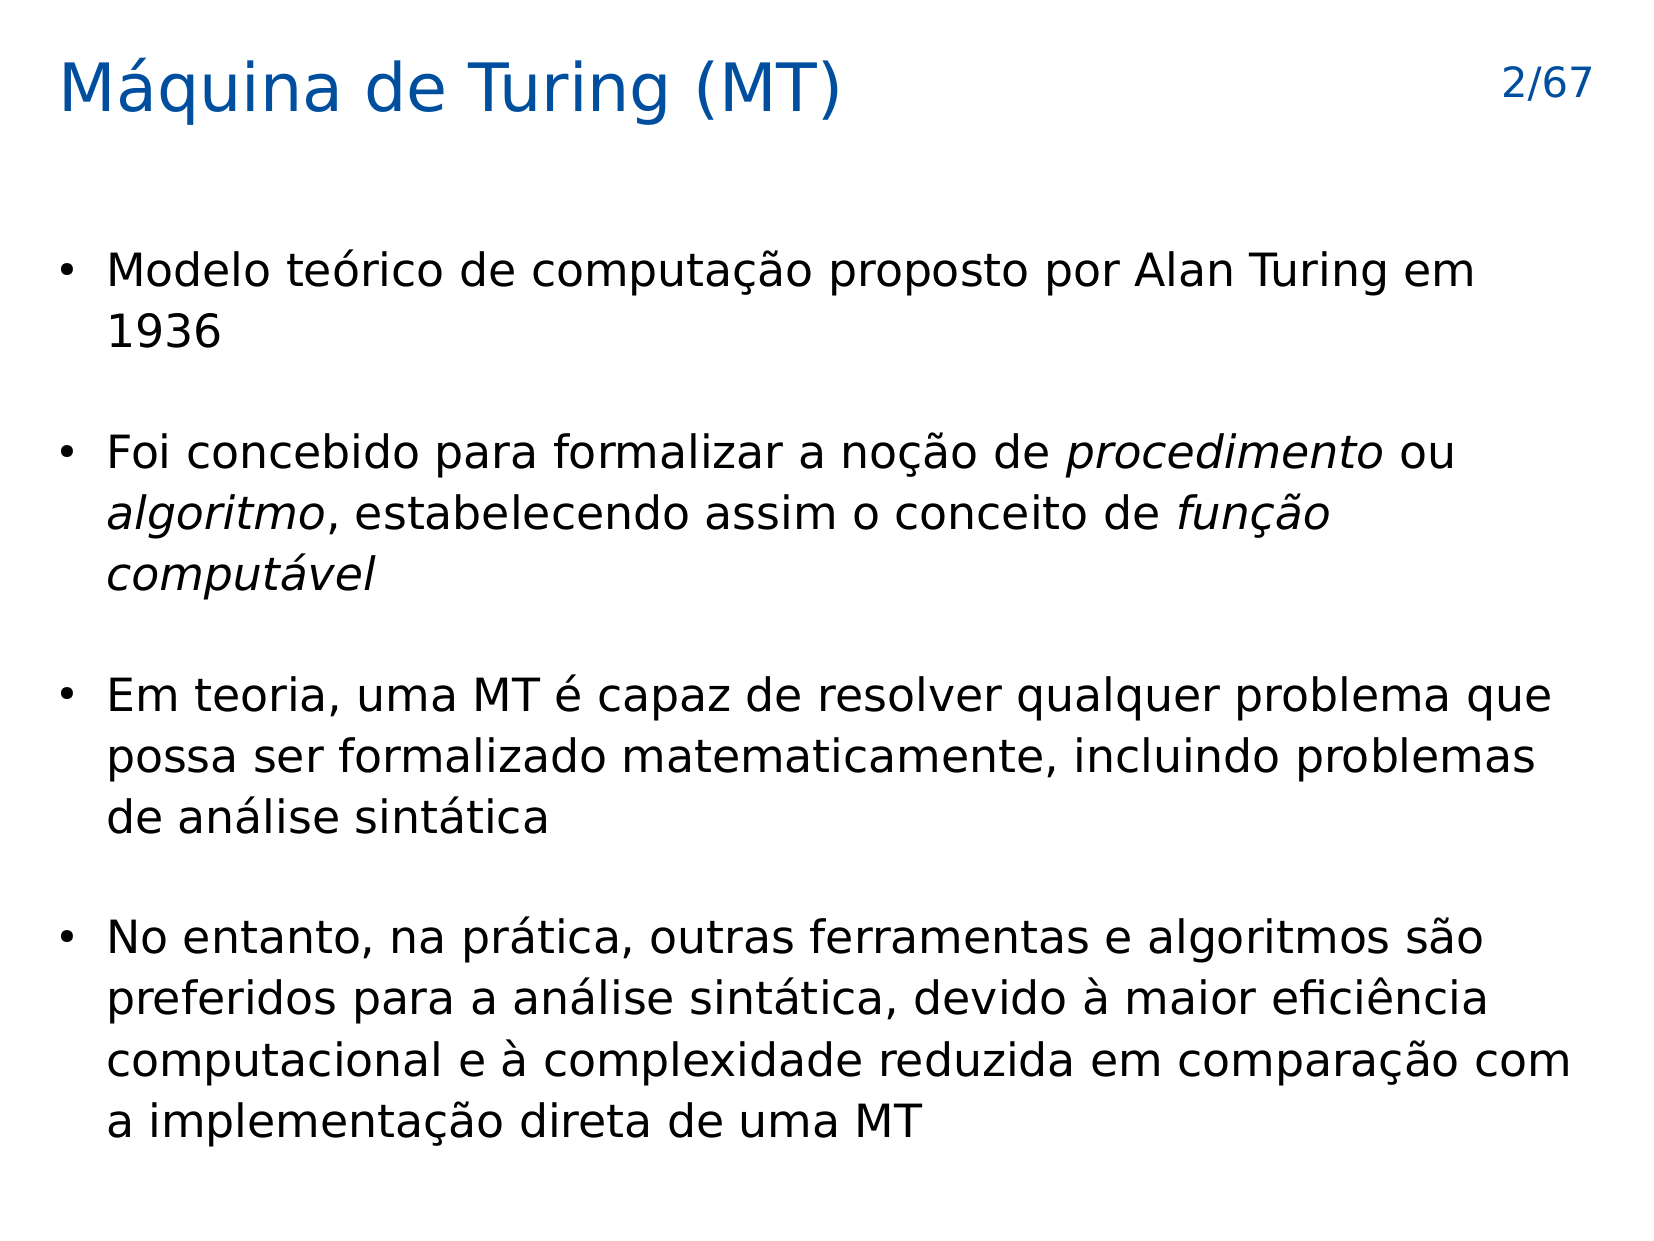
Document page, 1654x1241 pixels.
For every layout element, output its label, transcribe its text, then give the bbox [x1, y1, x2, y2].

title Máquina de Turing (MT) [59, 29, 1625, 148]
list Modelo teórico de computação proposto por Alan Turing em 1936 Foi concebido para formalizar a noção de procedimento ou algoritmo, estabelecendo assim o conceito de função computável Em teoria, uma MT é capaz de resolver qualquer problema que possa ser formalizado matematicamente, incluindo problemas de análise sintática No entanto, na prática, outras ferramentas e algoritmos são preferidos para a análise sintática, devido à maior eficiência computacional e à complexidade reduzida em comparação com a implementação direta de uma MT [59, 236, 1595, 1211]
